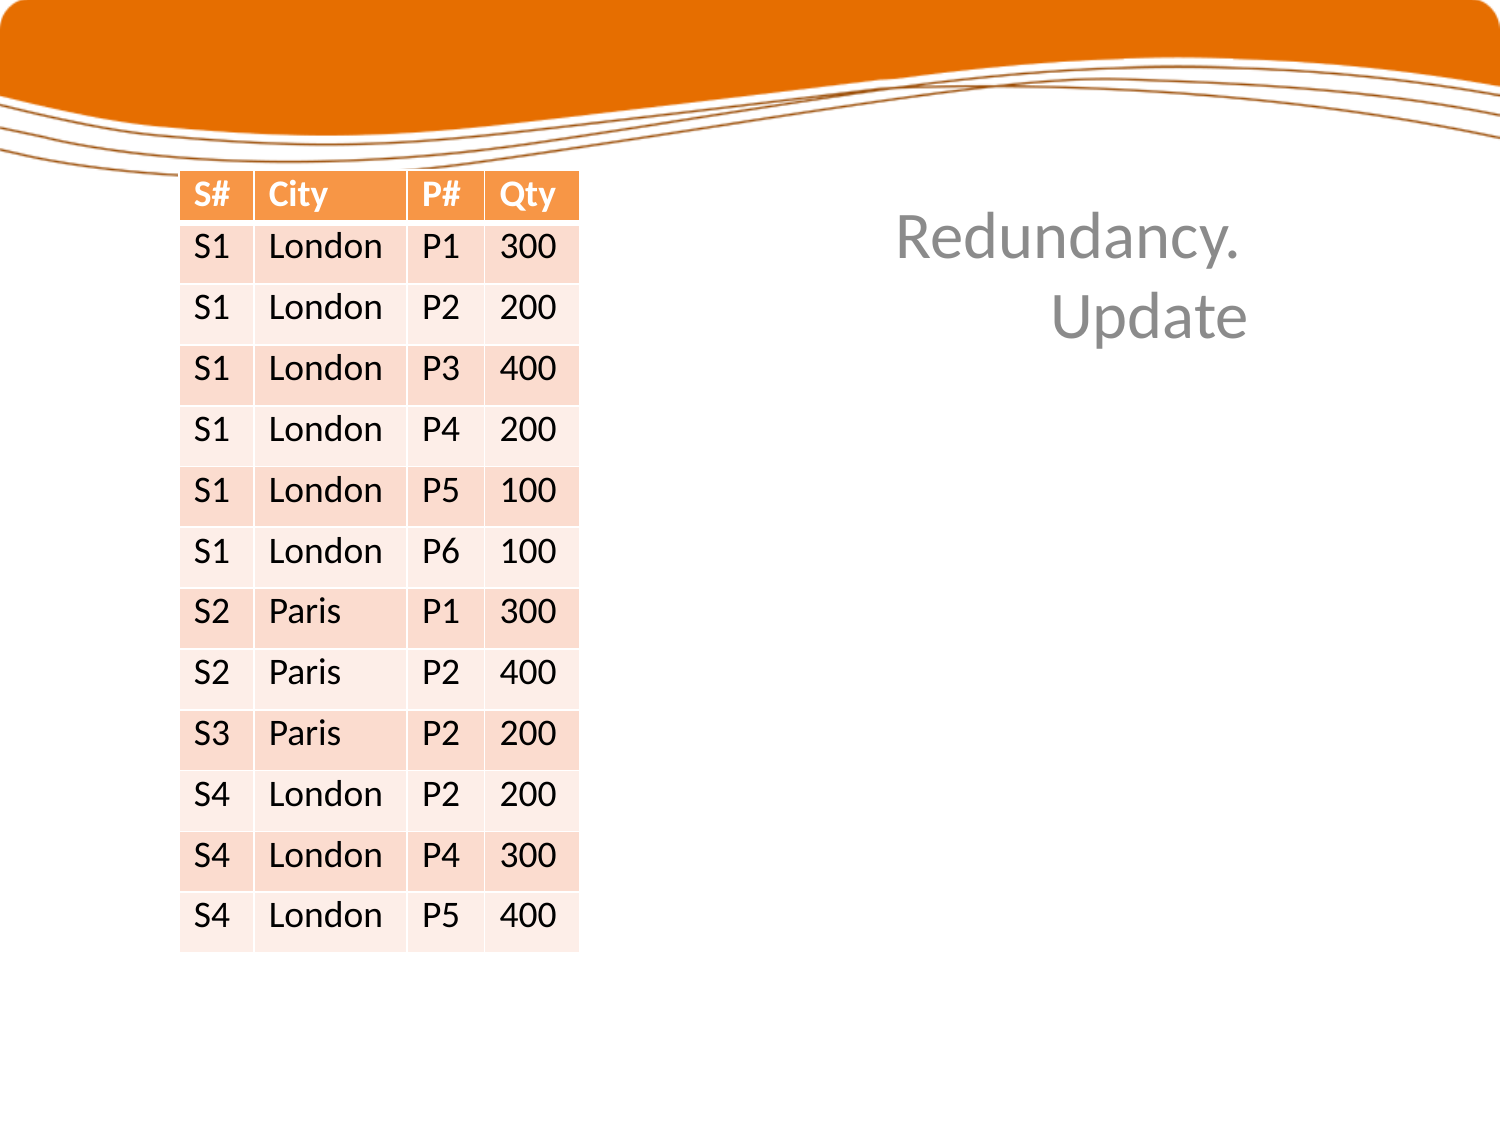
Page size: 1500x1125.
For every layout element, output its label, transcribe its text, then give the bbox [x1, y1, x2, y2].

table_cell P4 [408, 407, 484, 466]
table_cell S2 [180, 650, 253, 709]
table_cell S1 [180, 407, 253, 466]
table_cell P5 [408, 893, 484, 952]
table_cell P1 [408, 226, 484, 283]
table_cell 300 [485, 226, 579, 283]
table_cell P3 [408, 346, 484, 405]
table_cell 200 [485, 771, 579, 831]
table_cell 200 [485, 285, 579, 344]
table_cell 300 [485, 589, 579, 648]
table_cell S3 [180, 711, 253, 770]
table_cell London [255, 346, 406, 405]
table_cell London [255, 893, 406, 952]
table_cell S4 [180, 771, 253, 831]
table_cell Paris [255, 650, 406, 709]
table_cell P2 [408, 650, 484, 709]
table_cell Paris [255, 711, 406, 770]
table_cell P2 [408, 285, 484, 344]
table_cell 100 [485, 467, 579, 526]
table_cell S1 [180, 346, 253, 405]
table_cell London [255, 285, 406, 344]
table_header City [255, 171, 406, 220]
table_header S# [180, 171, 253, 220]
table_cell London [255, 407, 406, 466]
table_cell P5 [408, 467, 484, 526]
table_cell London [255, 467, 406, 526]
table_cell S1 [180, 226, 253, 283]
table_cell 400 [485, 893, 579, 952]
table_cell London [255, 771, 406, 831]
picture [0, 0, 1500, 180]
table_cell P1 [408, 589, 484, 648]
table_cell London [255, 226, 406, 283]
table_cell S1 [180, 528, 253, 587]
table_cell 200 [485, 407, 579, 466]
table_cell 400 [485, 650, 579, 709]
table_cell S4 [180, 832, 253, 891]
table_cell 200 [485, 711, 579, 770]
table_cell S2 [180, 589, 253, 648]
subtitle SPC Redundancy. Update problems. [225, 184, 1275, 988]
table_cell 100 [485, 528, 579, 587]
table_cell London [255, 832, 406, 891]
table_cell P2 [408, 771, 484, 831]
table_cell S1 [180, 285, 253, 344]
table_header P# [408, 171, 484, 220]
table_cell Paris [255, 589, 406, 648]
table_cell 400 [485, 346, 579, 405]
table_cell P2 [408, 711, 484, 770]
table_cell S4 [180, 893, 253, 952]
table_cell London [255, 528, 406, 587]
table_cell S1 [180, 467, 253, 526]
table_cell P6 [408, 528, 484, 587]
table_cell P4 [408, 832, 484, 891]
table_header Qty [485, 171, 579, 220]
table_cell 300 [485, 832, 579, 891]
